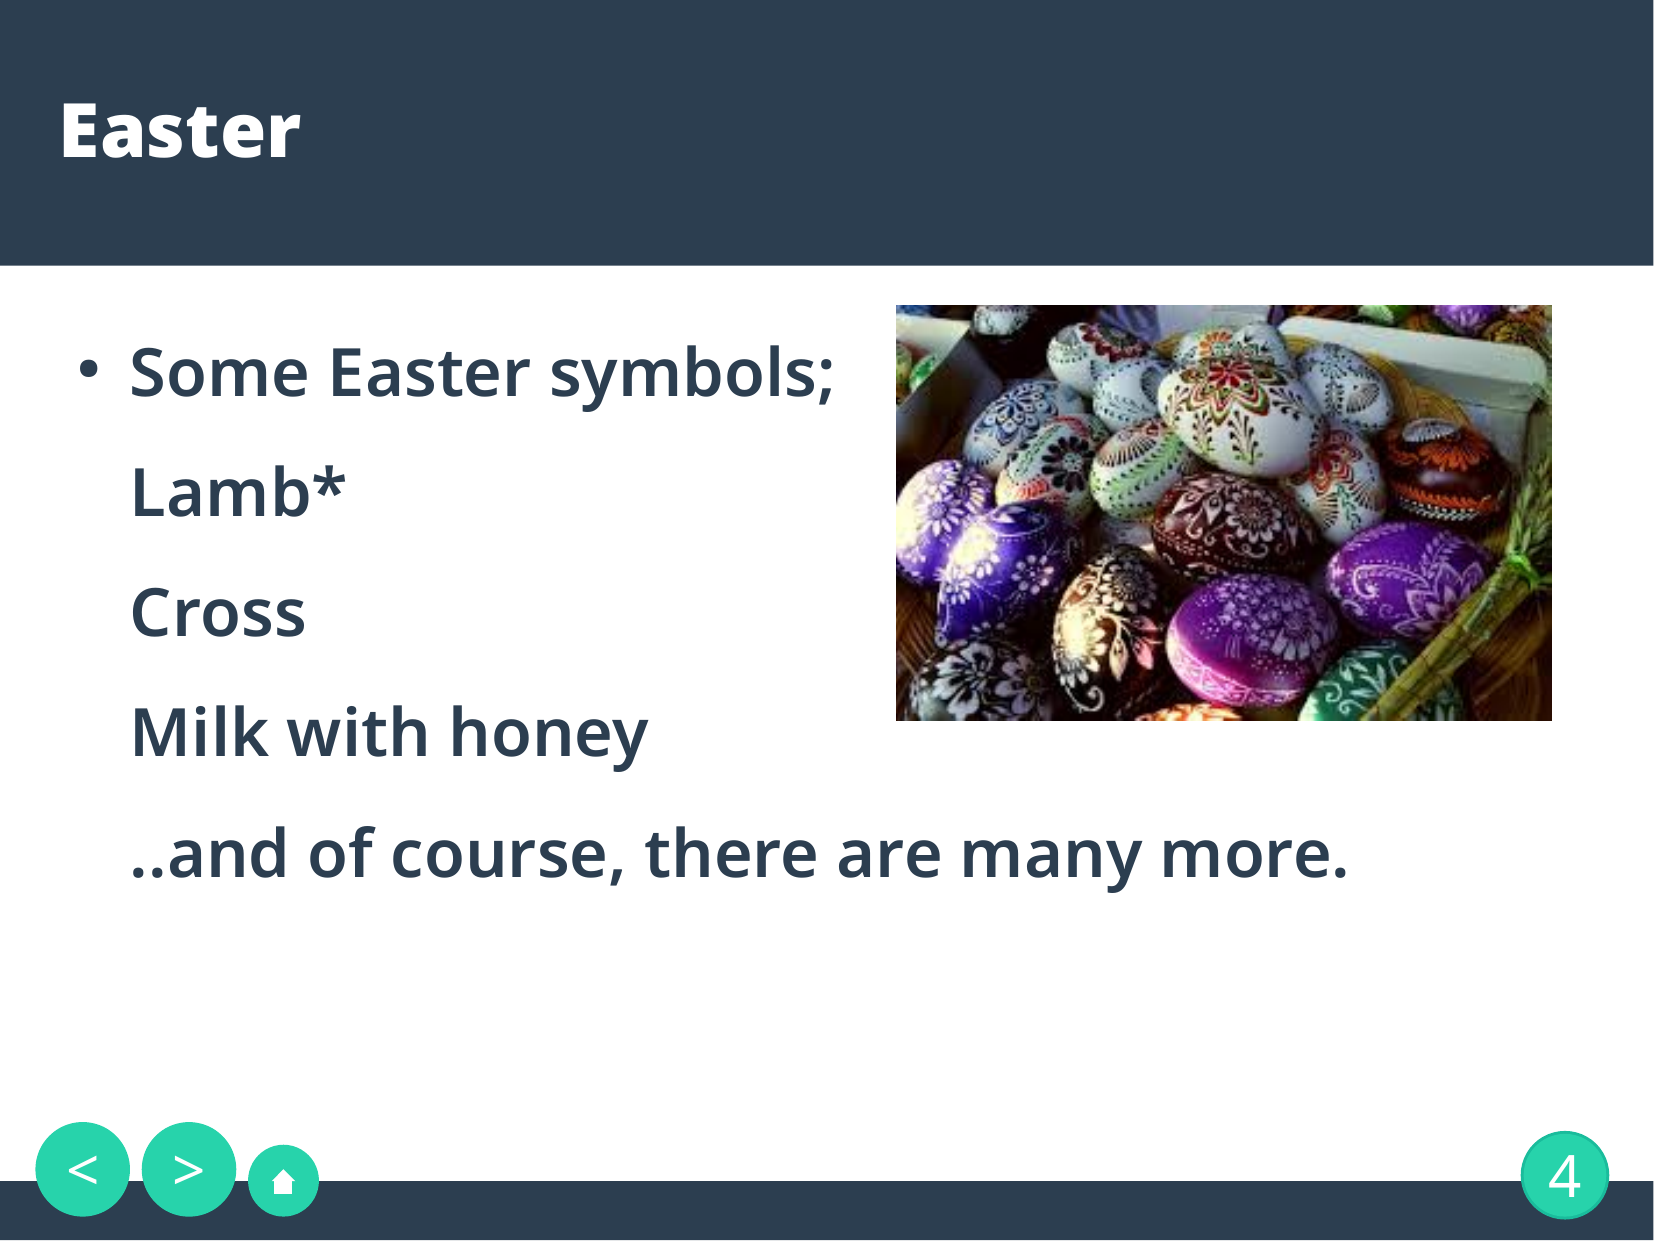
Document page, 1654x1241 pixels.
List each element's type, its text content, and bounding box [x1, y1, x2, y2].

text_box < [35, 1122, 130, 1217]
text_box > [141, 1122, 237, 1217]
title Easter [59, 49, 1595, 207]
picture [271, 1169, 296, 1194]
text_box [248, 1144, 319, 1217]
list Some Easter symbols; Lamb* Cross Milk with honey ..and of course, there are many more. [59, 324, 1595, 1087]
text_box 4 [1523, 1133, 1607, 1217]
picture [896, 305, 1552, 722]
